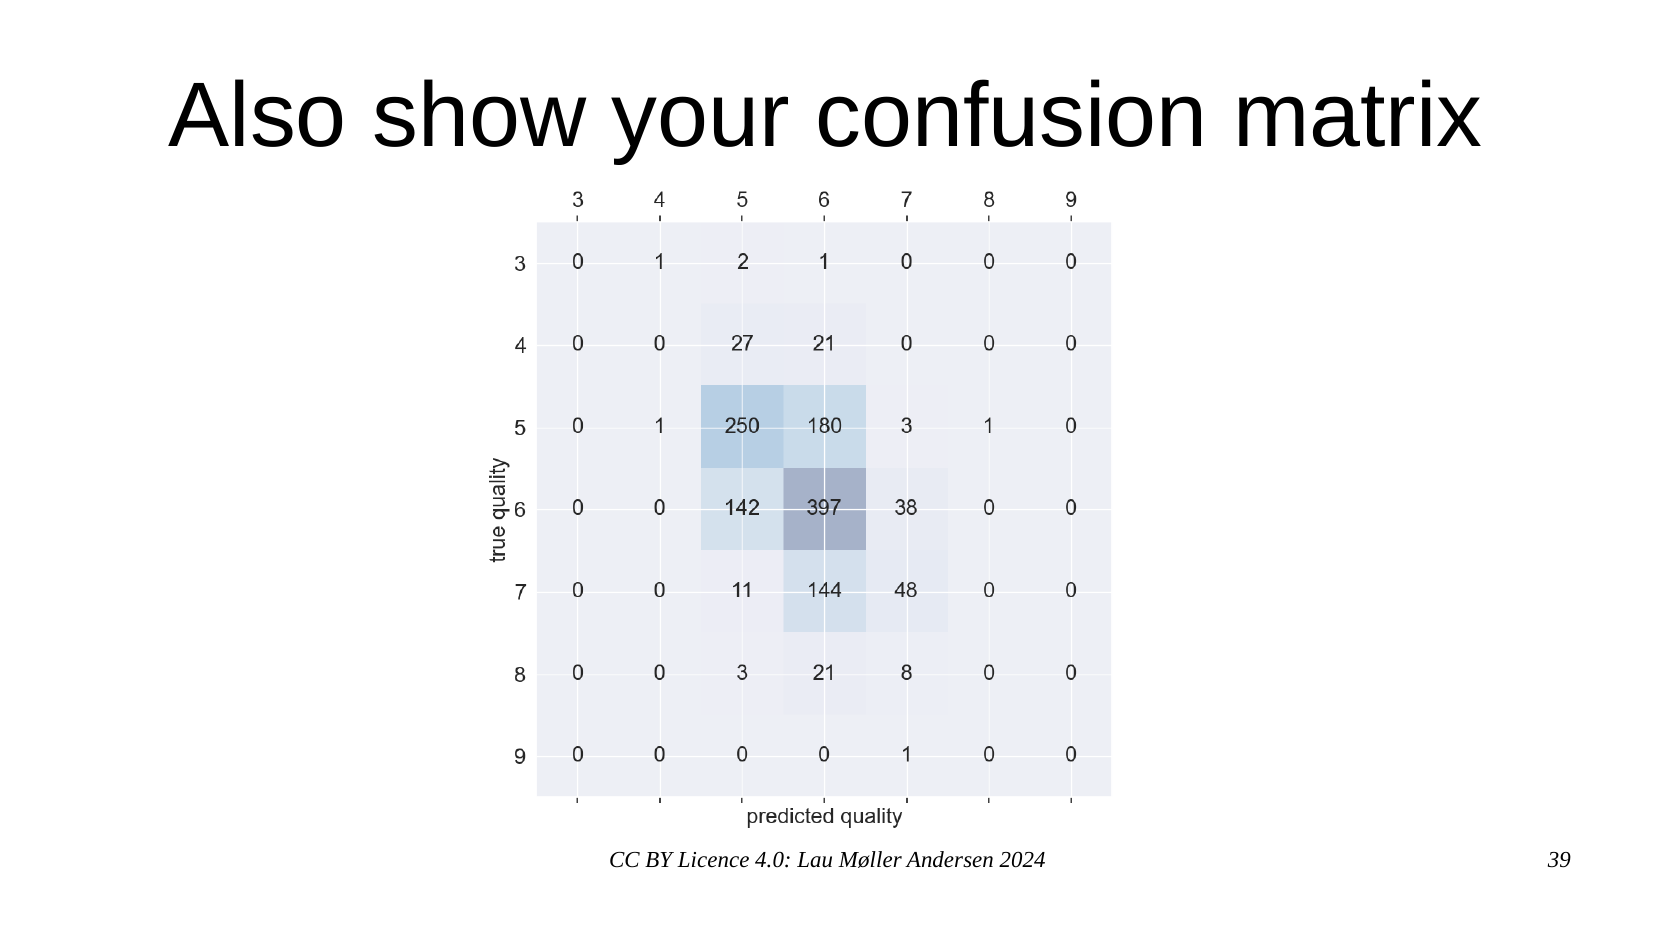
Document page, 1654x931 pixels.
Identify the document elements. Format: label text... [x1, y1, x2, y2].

title Also show your confusion matrix [82, 37, 1571, 193]
picture [472, 165, 1138, 836]
